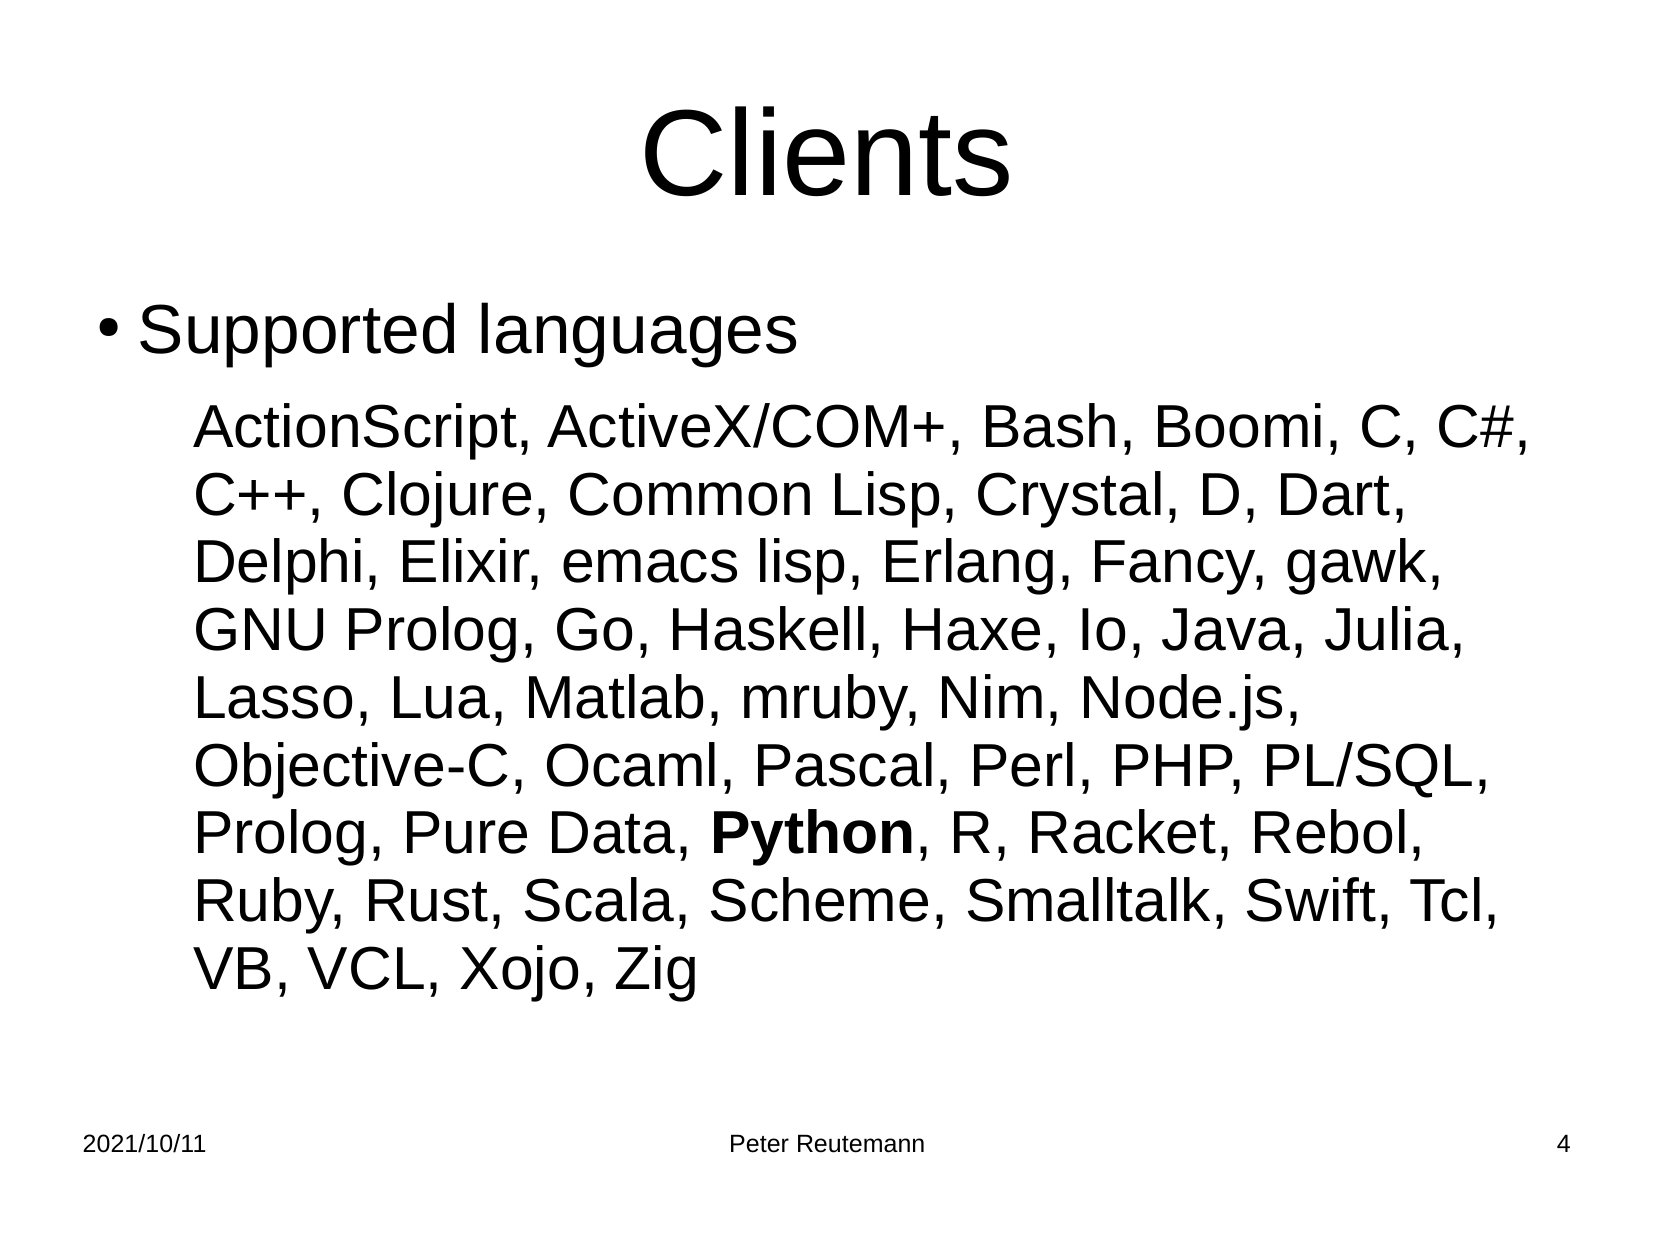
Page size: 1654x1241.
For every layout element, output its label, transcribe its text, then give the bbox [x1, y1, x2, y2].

list Supported languages ActionScript, ActiveX/COM+, Bash, Boomi, C, C#, C++, Clojure, Common Lisp, Crystal, D, Dart, Delphi, Elixir, emacs lisp, Erlang, Fancy, gawk, GNU Prolog, Go, Haskell, Haxe, Io, Java, Julia, Lasso, Lua, Matlab, mruby, Nim, Node.js, Objective-C, Ocaml, Pascal, Perl, PHP, PL/SQL, Prolog, Pure Data, Python, R, Racket, Rebol, Ruby, Rust, Scala, Scheme, Smalltalk, Swift, Tcl, VB, VCL, Xojo, Zig [82, 290, 1571, 1010]
title Clients [82, 49, 1571, 257]
